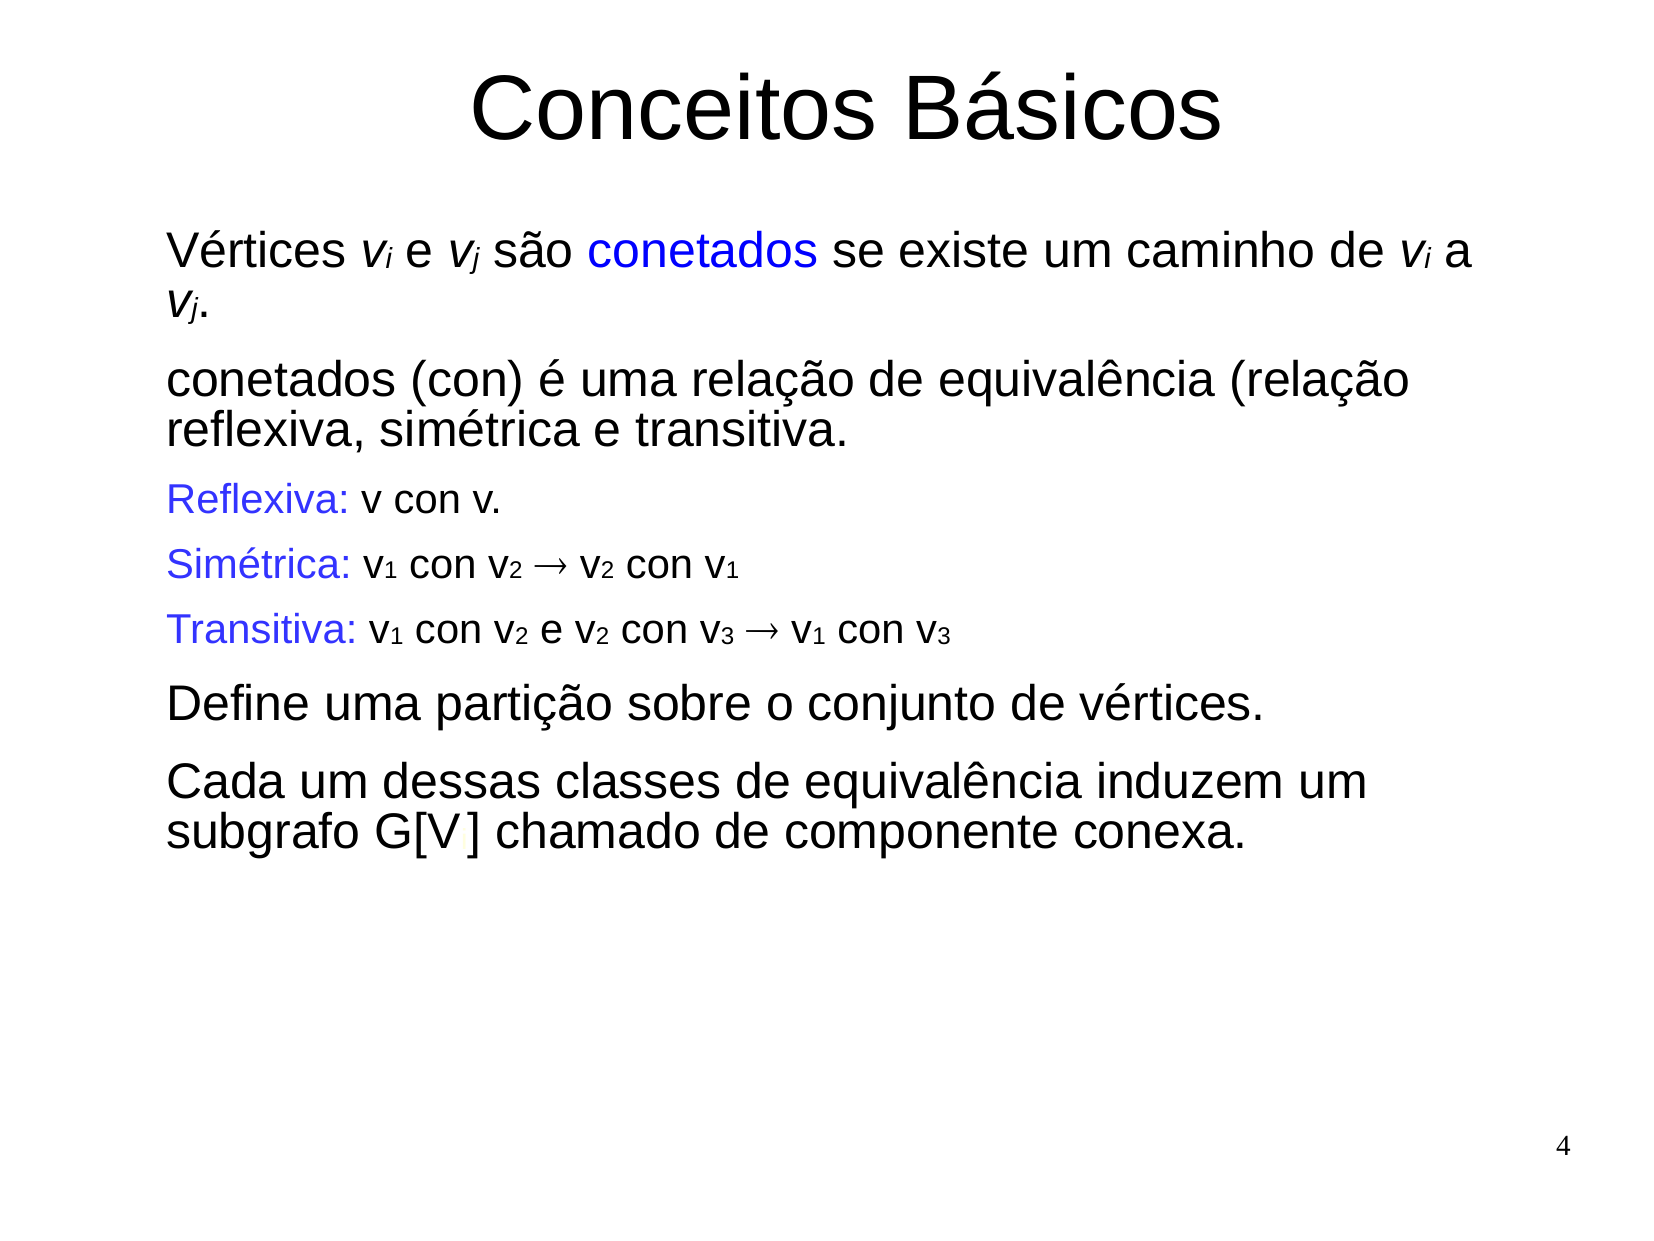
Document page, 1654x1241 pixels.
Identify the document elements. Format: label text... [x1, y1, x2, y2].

list Vértices vi e vj são conetados se existe um caminho de vi a vj. conetados (con) é uma relação de equivalência (relação reflexiva, simétrica e transitiva. Reflexiva: v con v. Simétrica: v1 con v2  v2 con v1 Transitiva: v1 con v2 e v2 con v3  v1 con v3 Define uma partição sobre o conjunto de vértices. Cada um dessas classes de equivalência induzem um subgrafo G[Vi] chamado de componente conexa. [151, 220, 1530, 1010]
title Conceitos Básicos [261, 42, 1433, 173]
